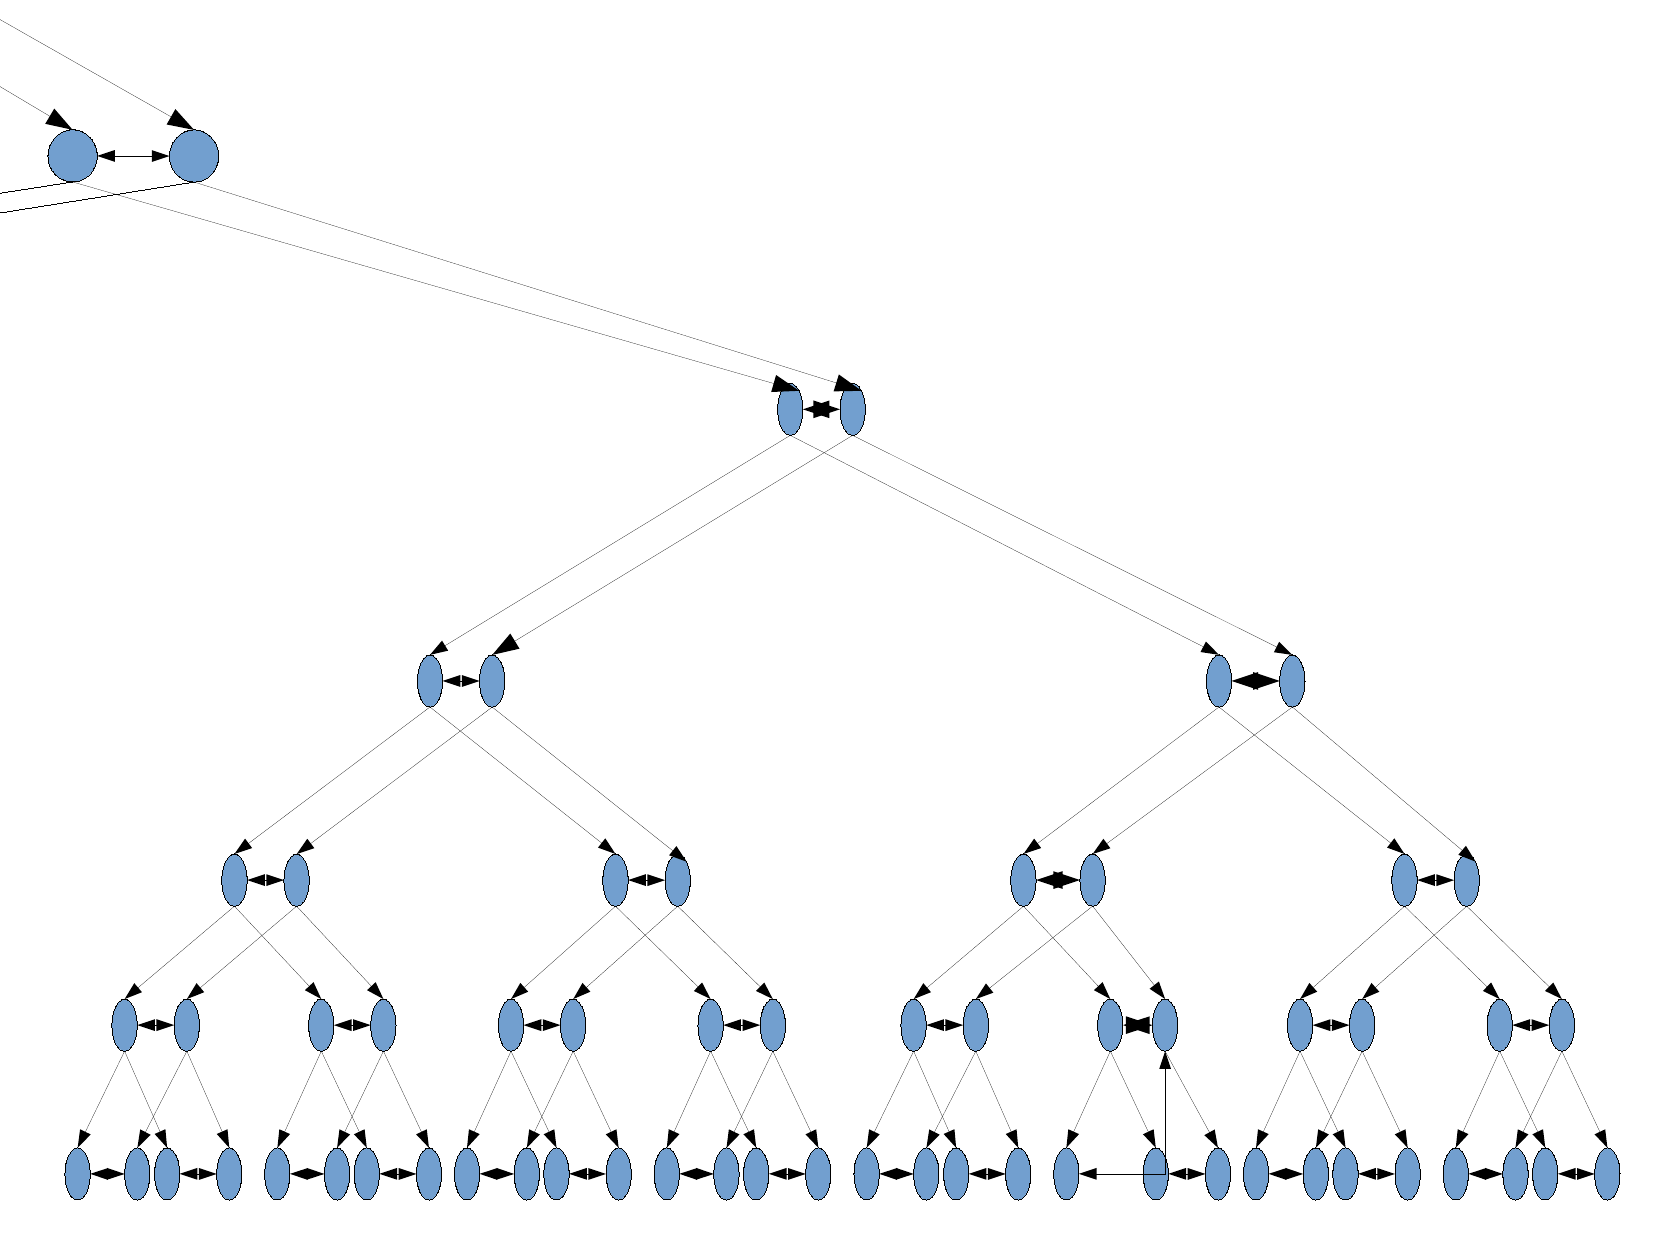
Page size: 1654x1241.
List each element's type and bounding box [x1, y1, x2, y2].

text_box [777, 391, 803, 435]
text_box [1206, 655, 1232, 707]
text_box [1532, 1148, 1558, 1200]
text_box [154, 1148, 180, 1200]
text_box [1243, 1147, 1269, 1200]
text_box [1443, 1148, 1469, 1200]
text_box [111, 999, 138, 1052]
text_box [790, 383, 799, 390]
text_box [1303, 1148, 1329, 1201]
text_box [853, 383, 862, 390]
text_box [697, 999, 724, 1052]
text_box [840, 391, 866, 435]
text_box [606, 1147, 632, 1201]
text_box [853, 1147, 880, 1200]
text_box [64, 1147, 91, 1200]
text_box [1005, 1148, 1031, 1201]
text_box [169, 129, 219, 182]
text_box [760, 999, 786, 1051]
text_box [654, 1147, 680, 1200]
text_box [479, 654, 505, 707]
text_box [1454, 857, 1480, 906]
text_box [216, 1147, 242, 1201]
text_box [900, 999, 927, 1052]
text_box [283, 854, 310, 906]
text_box [1395, 1147, 1421, 1201]
text_box [963, 999, 989, 1052]
text_box [514, 1148, 540, 1201]
text_box [1205, 1148, 1231, 1201]
text_box [308, 999, 334, 1052]
text_box [713, 1147, 740, 1201]
text_box [1549, 999, 1575, 1051]
text_box [1502, 1147, 1529, 1201]
text_box [943, 1148, 969, 1200]
text_box [1010, 854, 1037, 906]
text_box [1487, 999, 1513, 1052]
text_box [602, 854, 629, 906]
text_box [1143, 1158, 1169, 1200]
text_box [416, 1147, 442, 1201]
text_box [354, 1147, 380, 1200]
text_box [264, 1147, 290, 1200]
text_box [324, 1147, 350, 1201]
text_box [1287, 999, 1313, 1051]
text_box [913, 1147, 939, 1201]
text_box [1349, 999, 1375, 1052]
text_box [1279, 655, 1306, 707]
text_box [743, 1148, 769, 1200]
text_box [454, 1147, 480, 1200]
text_box [560, 999, 586, 1052]
text_box [805, 1147, 831, 1201]
text_box [498, 999, 524, 1051]
text_box [1053, 1147, 1079, 1200]
text_box [1391, 854, 1418, 906]
text_box [417, 655, 443, 707]
text_box [47, 129, 98, 182]
text_box [174, 999, 200, 1052]
text_box [1079, 854, 1106, 906]
text_box [543, 1147, 570, 1200]
text_box [665, 857, 691, 906]
text_box [370, 999, 397, 1052]
text_box [221, 854, 248, 906]
text_box [1594, 1147, 1621, 1201]
text_box [1097, 999, 1123, 1052]
text_box [1152, 999, 1178, 1051]
text_box [1332, 1147, 1359, 1200]
text_box [124, 1147, 150, 1201]
text_box [1143, 1147, 1165, 1174]
